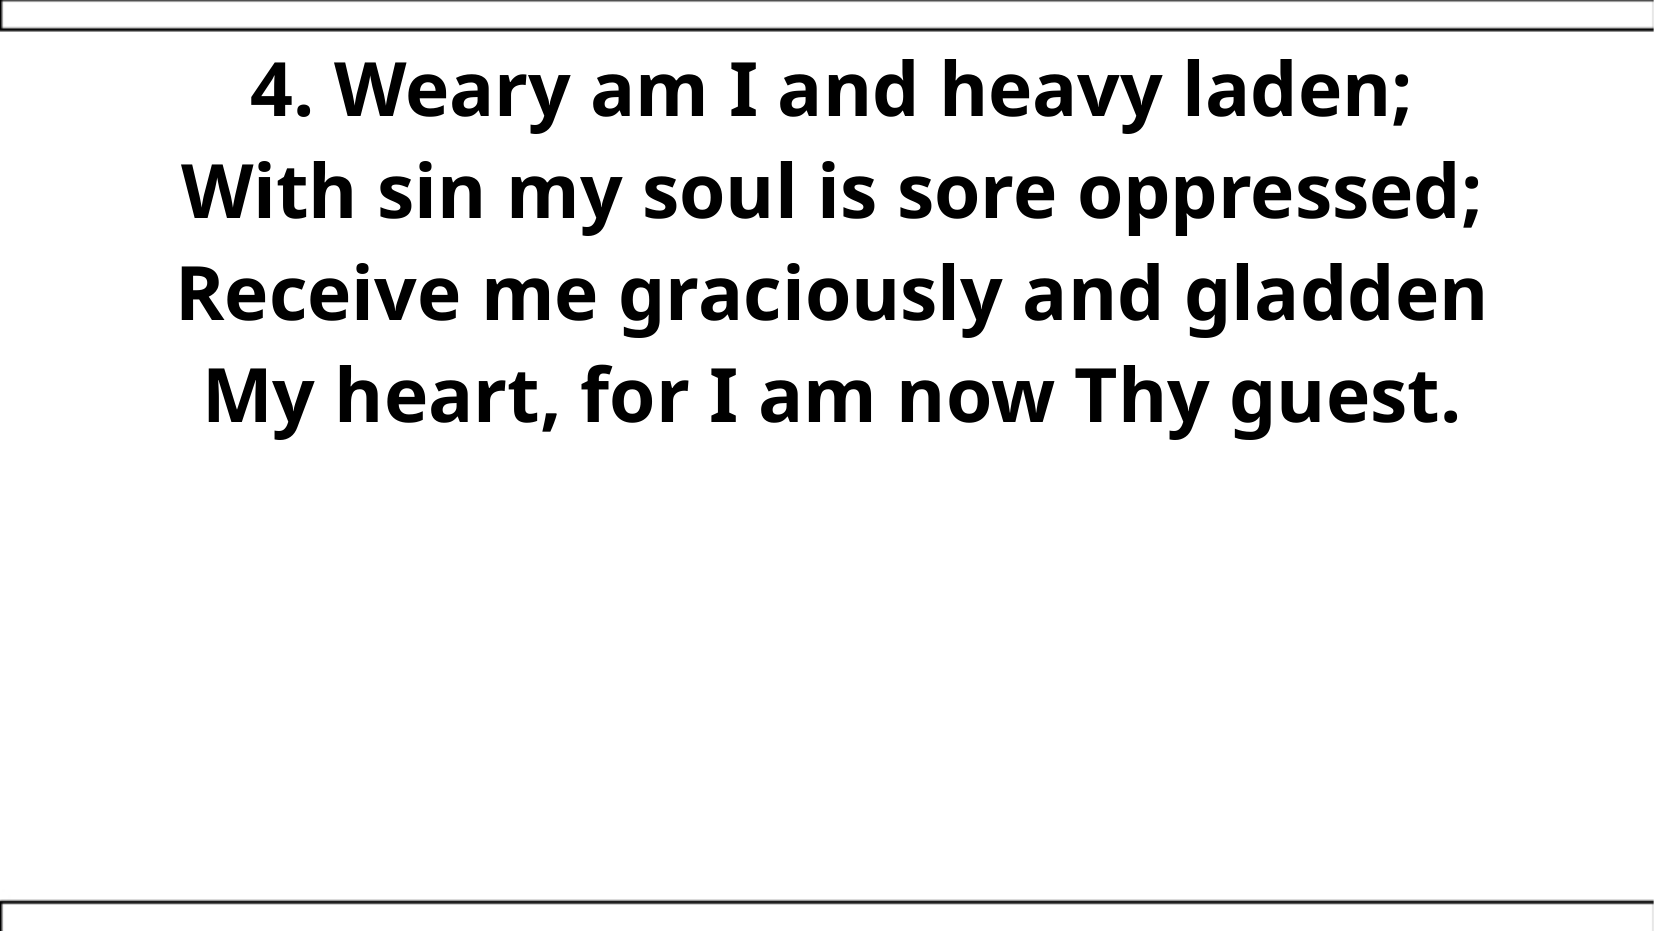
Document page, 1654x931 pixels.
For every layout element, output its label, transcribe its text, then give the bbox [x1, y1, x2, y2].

picture [0, 0, 1654, 931]
text_box 4. Weary am I and heavy laden; With sin my soul is sore oppressed; Receive me graciously and gladden My heart, for I am now Thy guest. [105, 28, 1561, 449]
